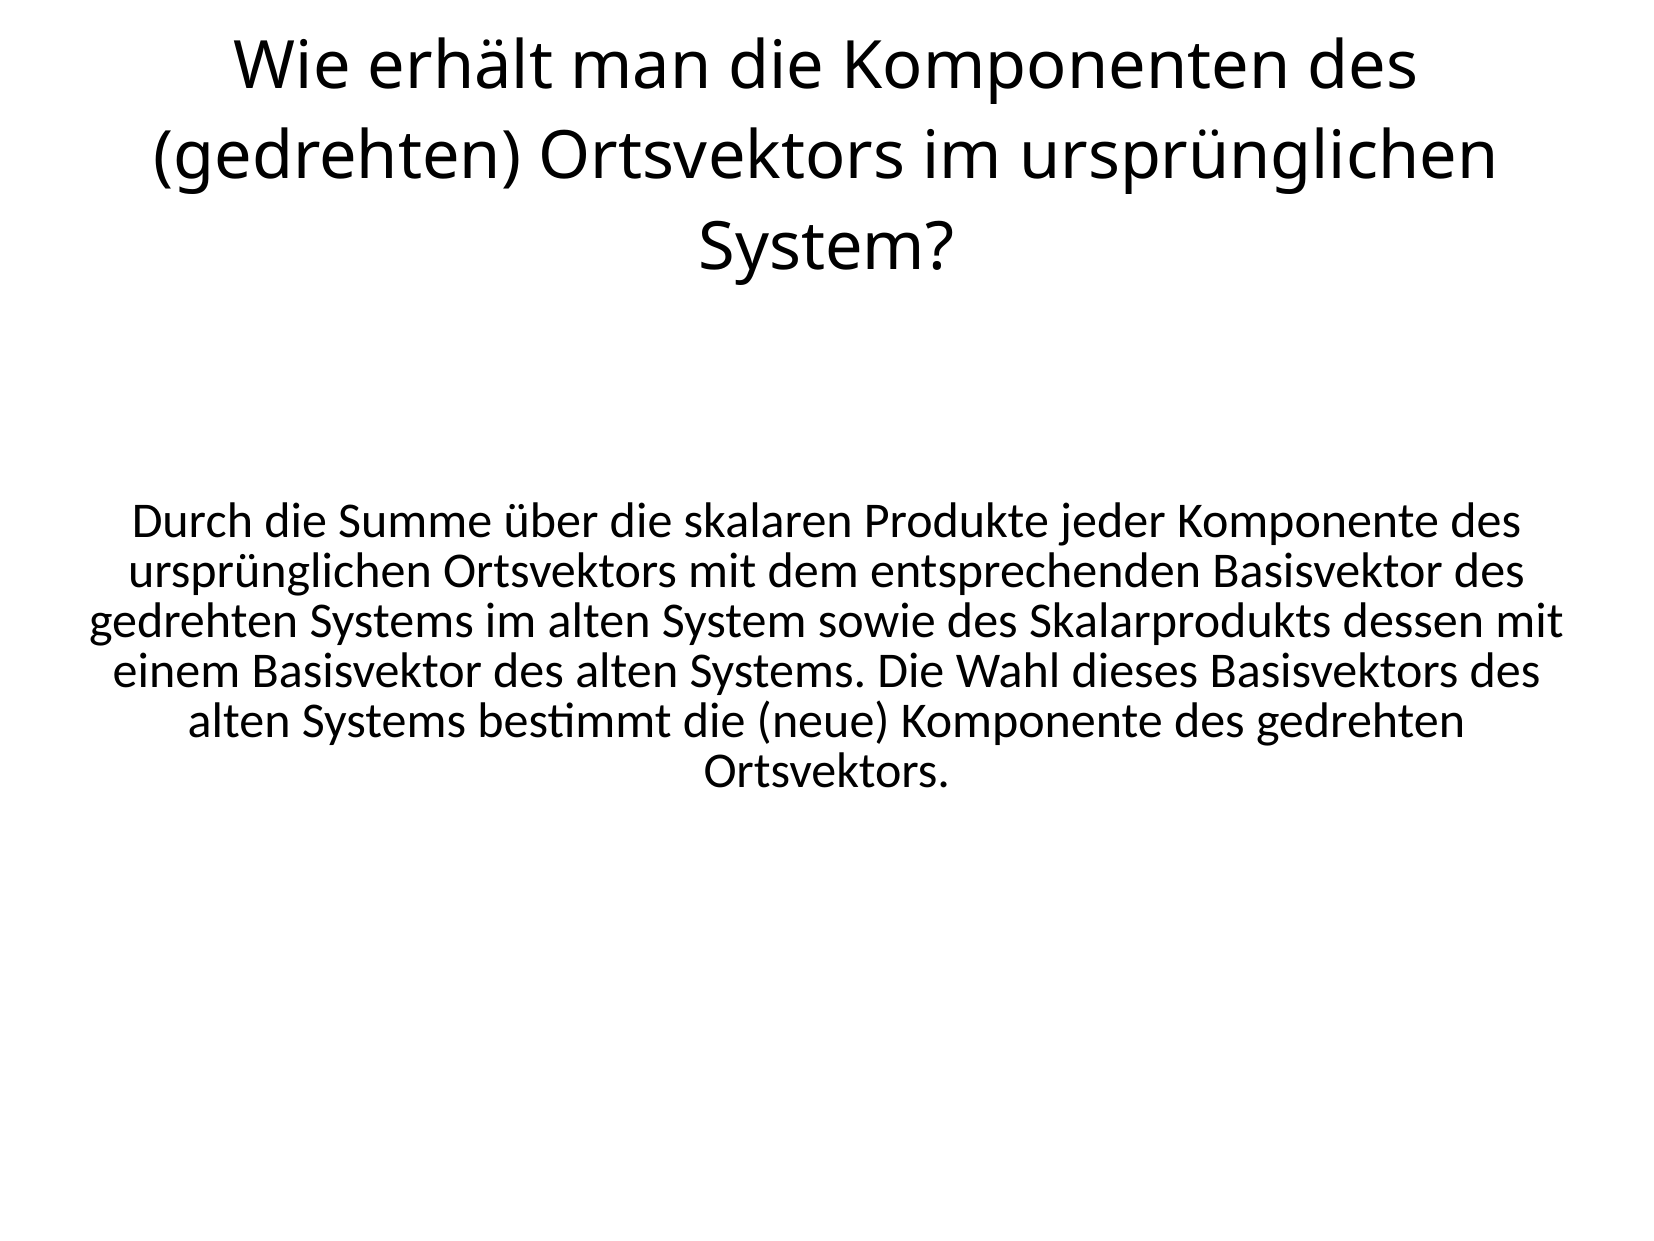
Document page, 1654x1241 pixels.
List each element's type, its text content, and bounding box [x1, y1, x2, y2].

title Wie erhält man die Komponenten des (gedrehten) Ortsvektors im ursprünglichen System? [82, 49, 1571, 257]
subtitle Durch die Summe über die skalaren Produkte jeder Komponente des ursprünglichen Ortsvektors mit dem entsprechenden Basisvektor des gedrehten Systems im alten System sowie des Skalarprodukts dessen mit einem Basisvektor des alten Systems. Die Wahl dieses Basisvektors des alten Systems bestimmt die (neue) Komponente des gedrehten Ortsvektors. [82, 290, 1571, 1010]
